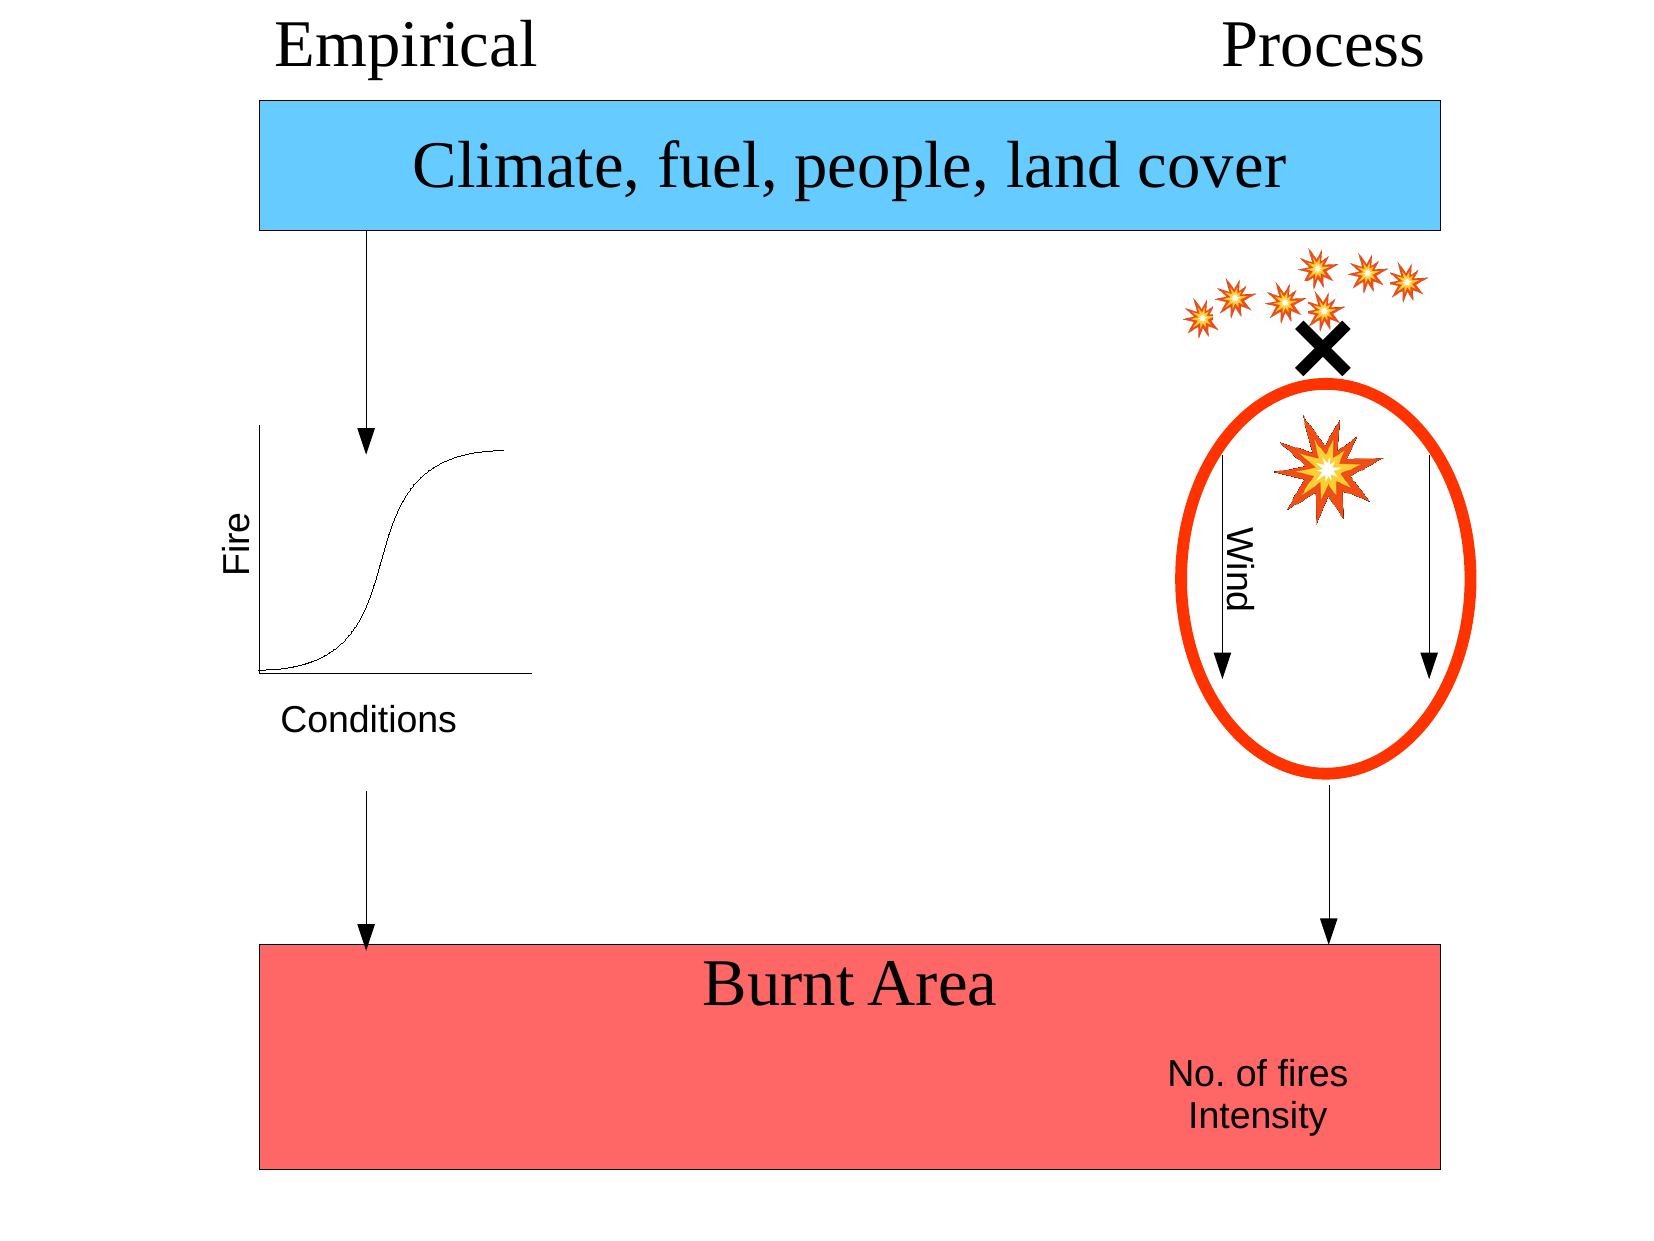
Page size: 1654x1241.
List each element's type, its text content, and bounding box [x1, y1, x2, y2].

text_box Conditions [265, 690, 538, 748]
text_box [1181, 383, 1471, 774]
text_box Fire [207, 320, 265, 592]
text_box Process [1074, 0, 1441, 163]
text_box Climate, fuel, people, land cover [259, 100, 1441, 231]
text_box Burnt Area [259, 944, 1441, 1170]
text_box Empirical [259, 0, 626, 163]
text_box No. of fires Intensity [1122, 1045, 1394, 1145]
text_box Wind [1211, 512, 1269, 643]
picture [1269, 413, 1388, 528]
picture [1181, 277, 1258, 340]
picture [1263, 247, 1430, 333]
